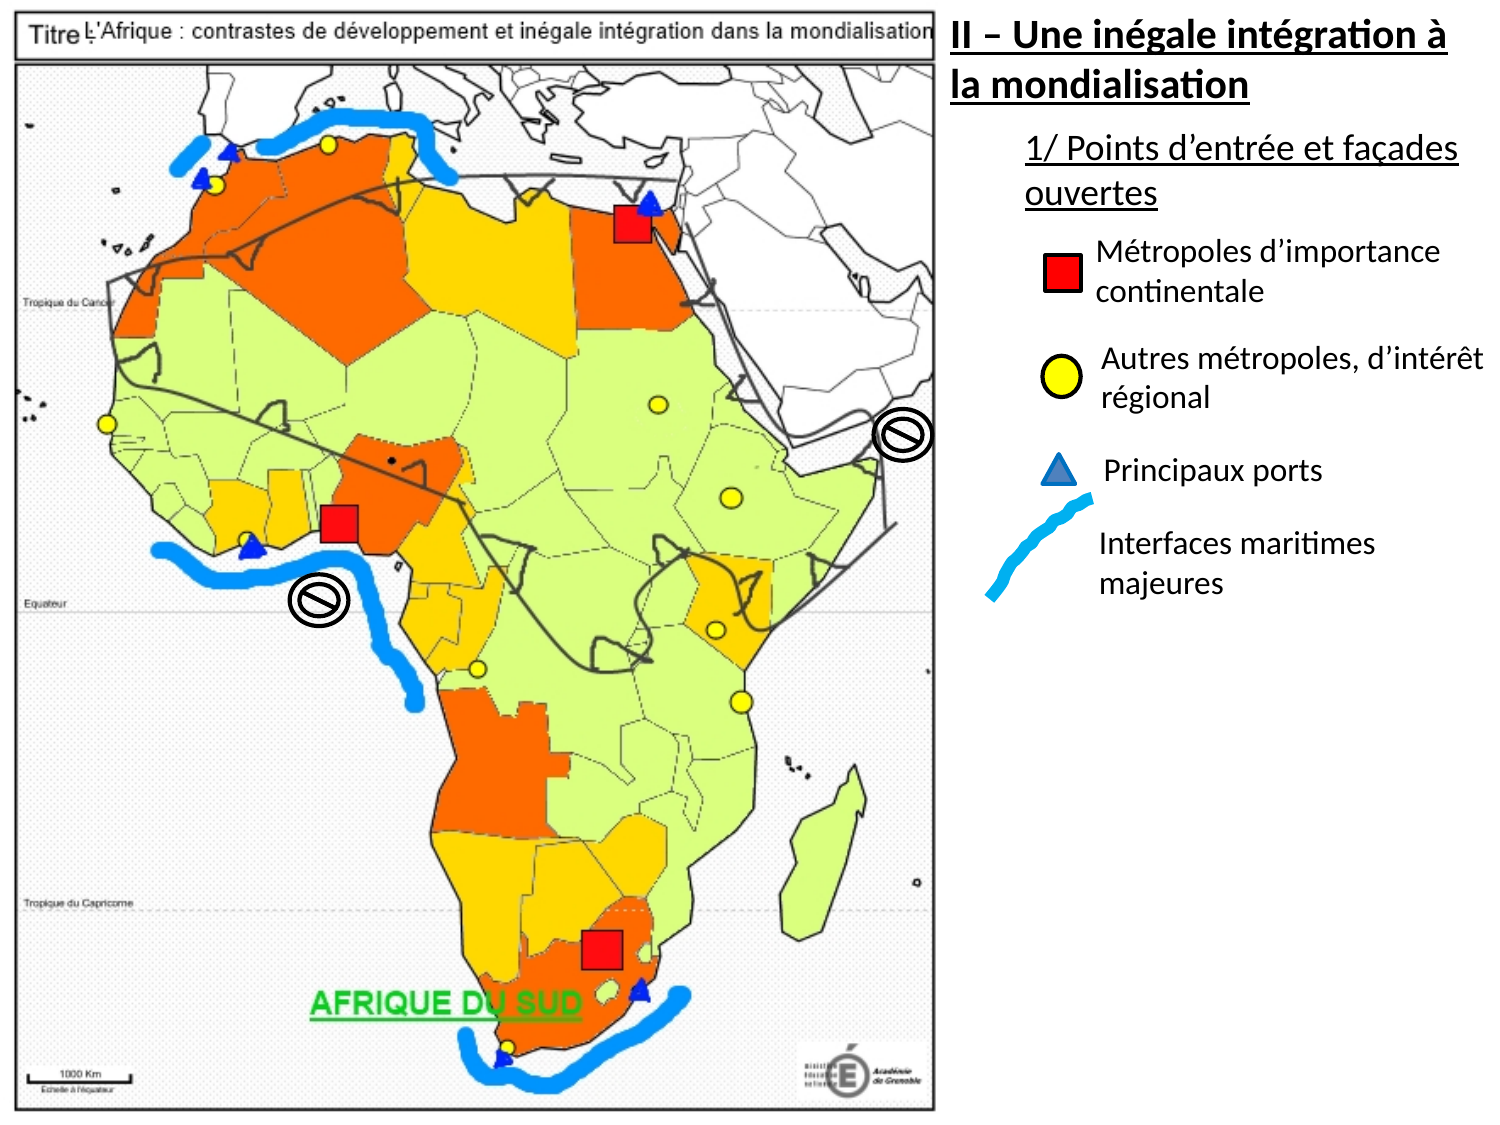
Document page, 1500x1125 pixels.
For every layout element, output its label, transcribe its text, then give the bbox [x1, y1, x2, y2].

picture [3, 0, 941, 1125]
text_box Métropoles d’importance continentale [1080, 222, 1500, 317]
text_box II – Une inégale intégration à la mondialisation [941, 0, 1500, 115]
text_box [1045, 255, 1080, 291]
text_box Principaux ports [1089, 441, 1500, 497]
text_box Autres métropoles, d’intérêt régional [1086, 328, 1500, 424]
text_box [1042, 355, 1081, 398]
text_box 1/ Points d’entrée et façades ouvertes [1009, 116, 1500, 221]
text_box Interfaces maritimes majeures [1083, 513, 1500, 609]
text_box [1042, 454, 1076, 484]
